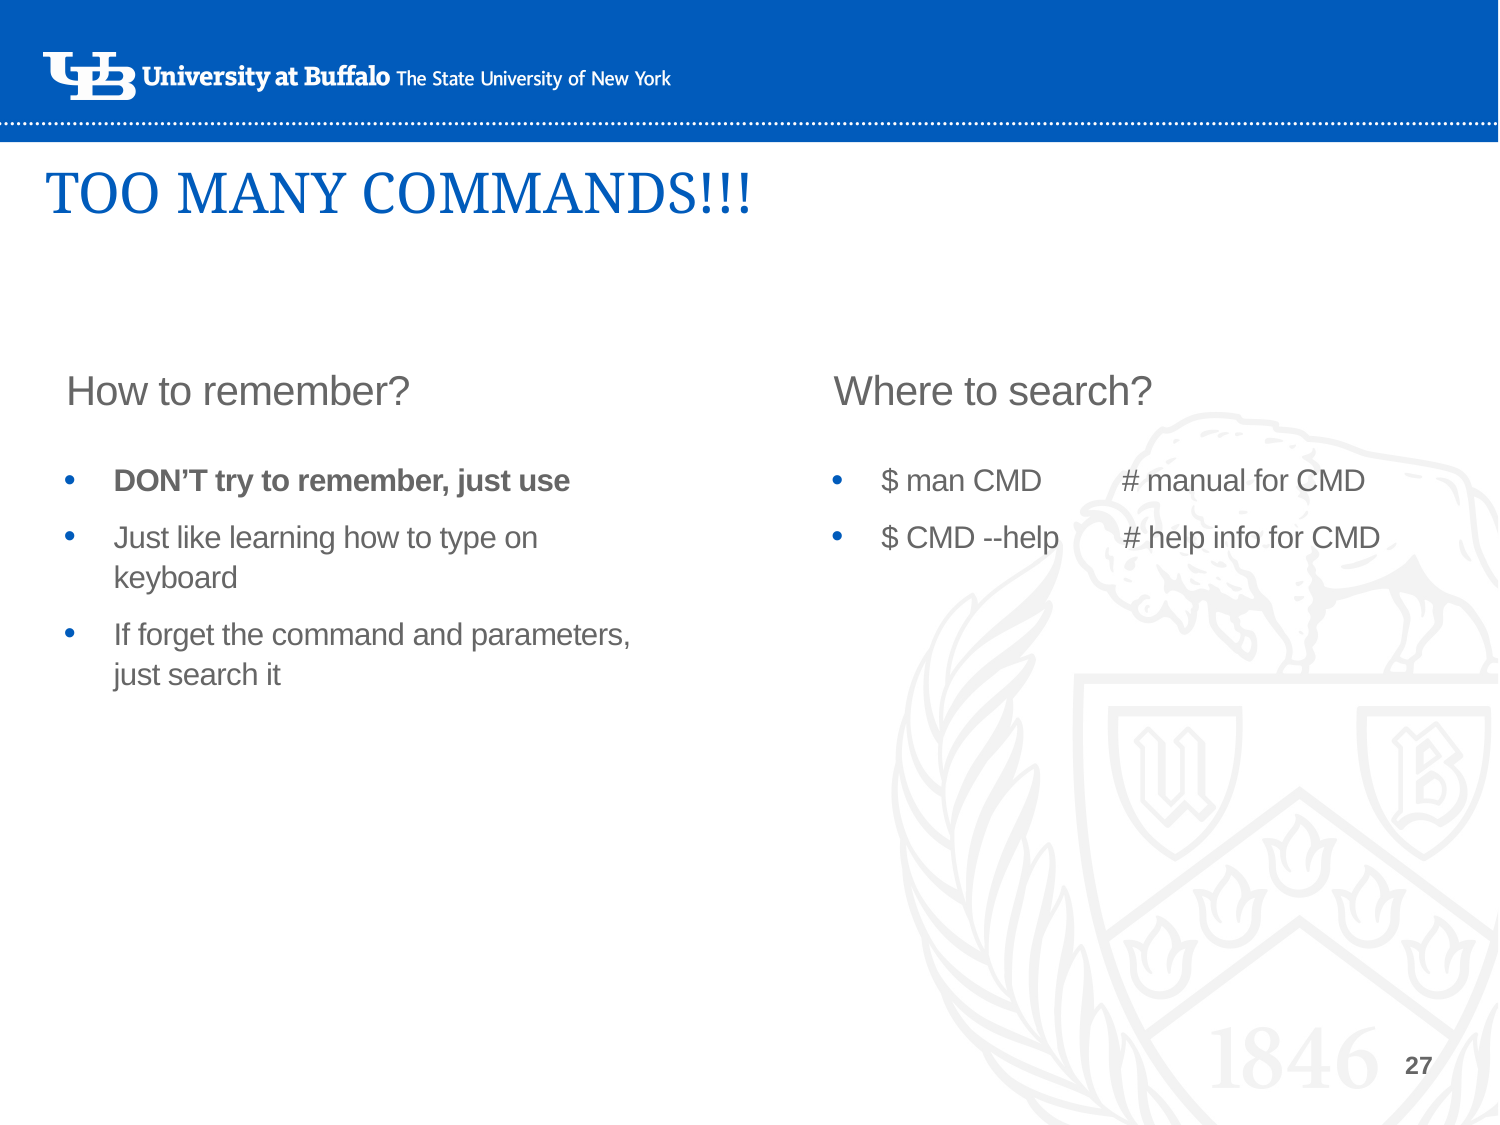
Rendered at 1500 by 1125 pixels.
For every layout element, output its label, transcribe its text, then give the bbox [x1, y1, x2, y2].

picture [0, 0, 1499, 1125]
list $ man CMD # manual for CMD $ CMD --help # help info for CMD [795, 450, 1441, 661]
list DON’T try to remember, just use Just like learning how to type on keyboard If forget the command and parameters, just search it [27, 450, 676, 721]
text_box Where to search? [818, 360, 1419, 422]
text_box How to remember? [51, 360, 652, 422]
title TOO MANY COMMANDS!!! [30, 153, 1387, 232]
